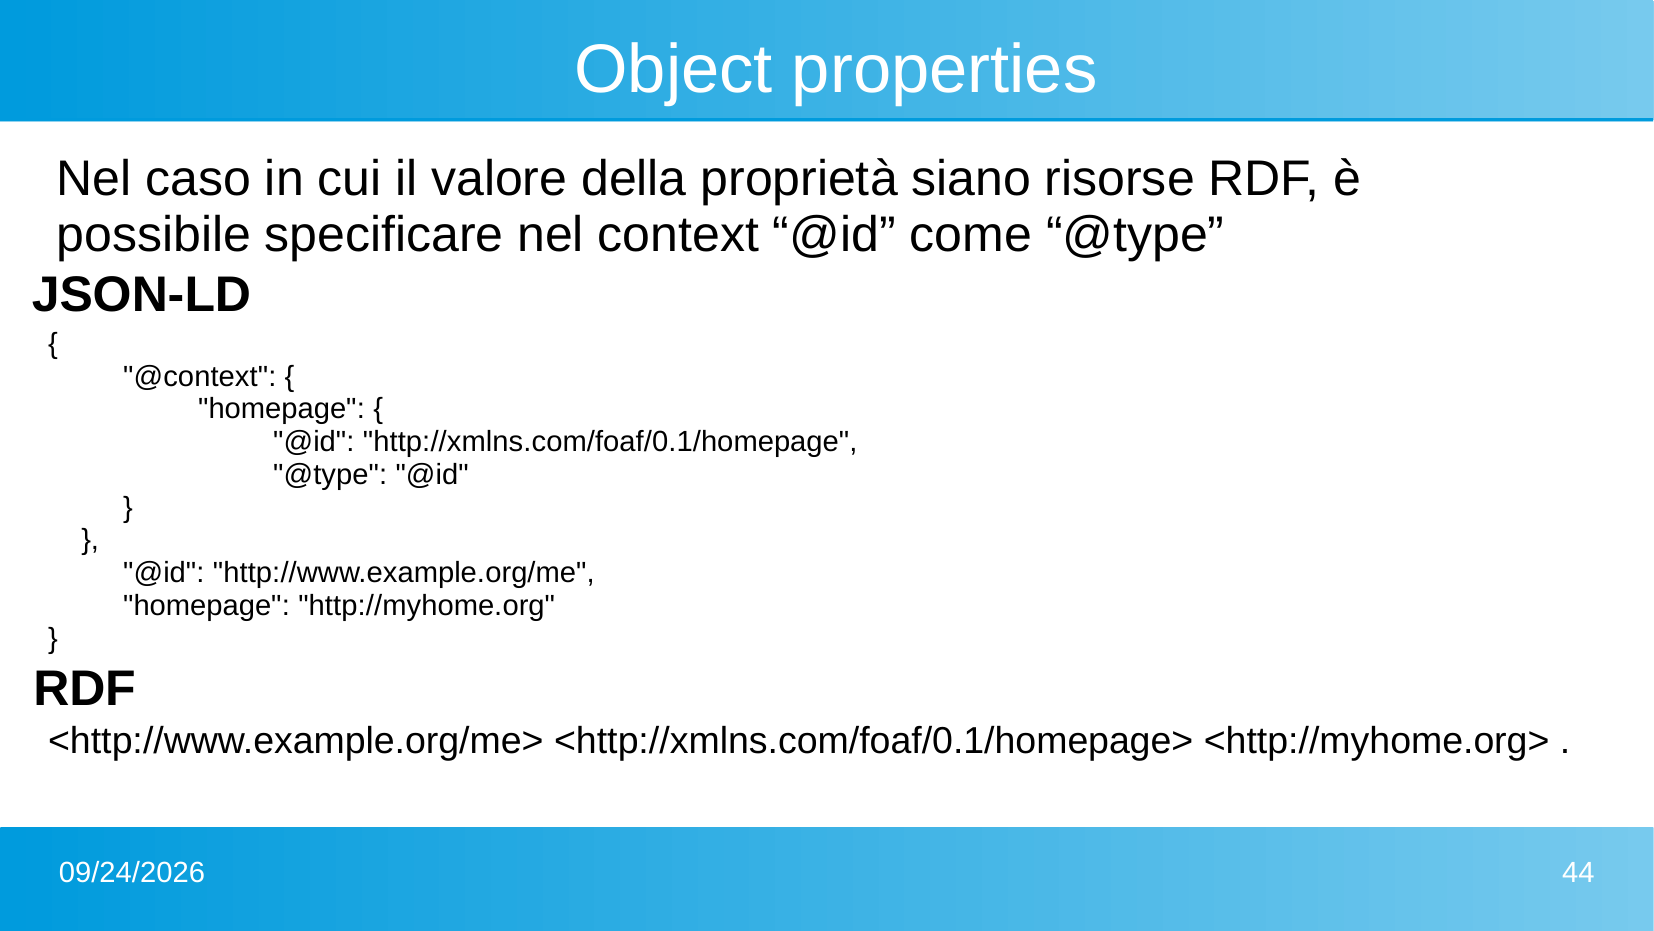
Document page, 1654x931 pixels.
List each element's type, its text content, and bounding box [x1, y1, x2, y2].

text_box <http://www.example.org/me> <http://xmlns.com/foaf/0.1/homepage> <http://myhome.org> . [33, 735, 1613, 826]
list RDF [33, 659, 1625, 735]
text_box { "@context": { "homepage": { "@id": "http://xmlns.com/foaf/0.1/homepage", "@type": "@id" } }, "@id": "http://www.example.org/me", "homepage": "http://myhome.org" } [33, 342, 1571, 659]
list Nel caso in cui il valore della proprietà siano risorse RDF, è possibile specificare nel context “@id” come “@type” [56, 150, 1537, 273]
list JSON-LD [31, 266, 1623, 342]
title Object properties [59, 29, 1595, 108]
